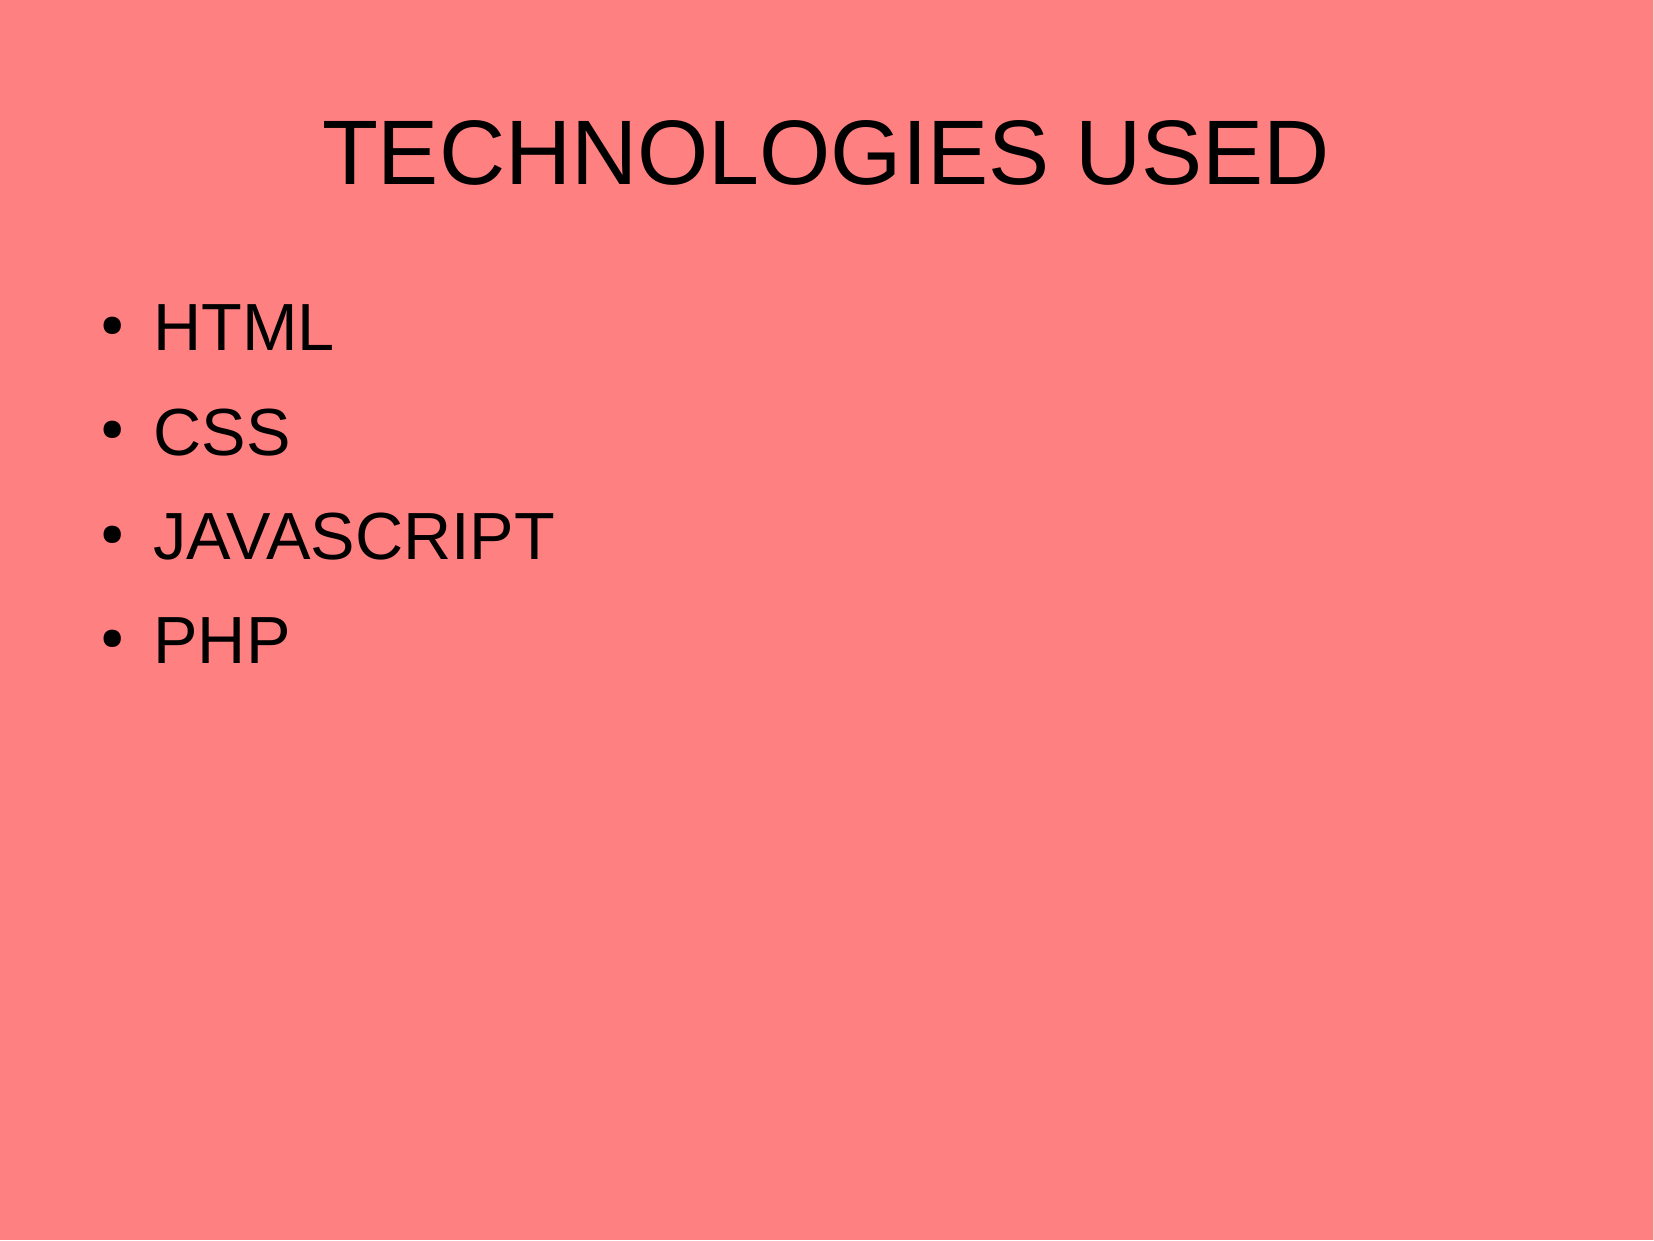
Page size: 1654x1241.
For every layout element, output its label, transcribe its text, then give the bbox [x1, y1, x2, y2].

list HTML CSS JAVASCRIPT PHP [82, 290, 1571, 1010]
title TECHNOLOGIES USED [82, 49, 1571, 257]
